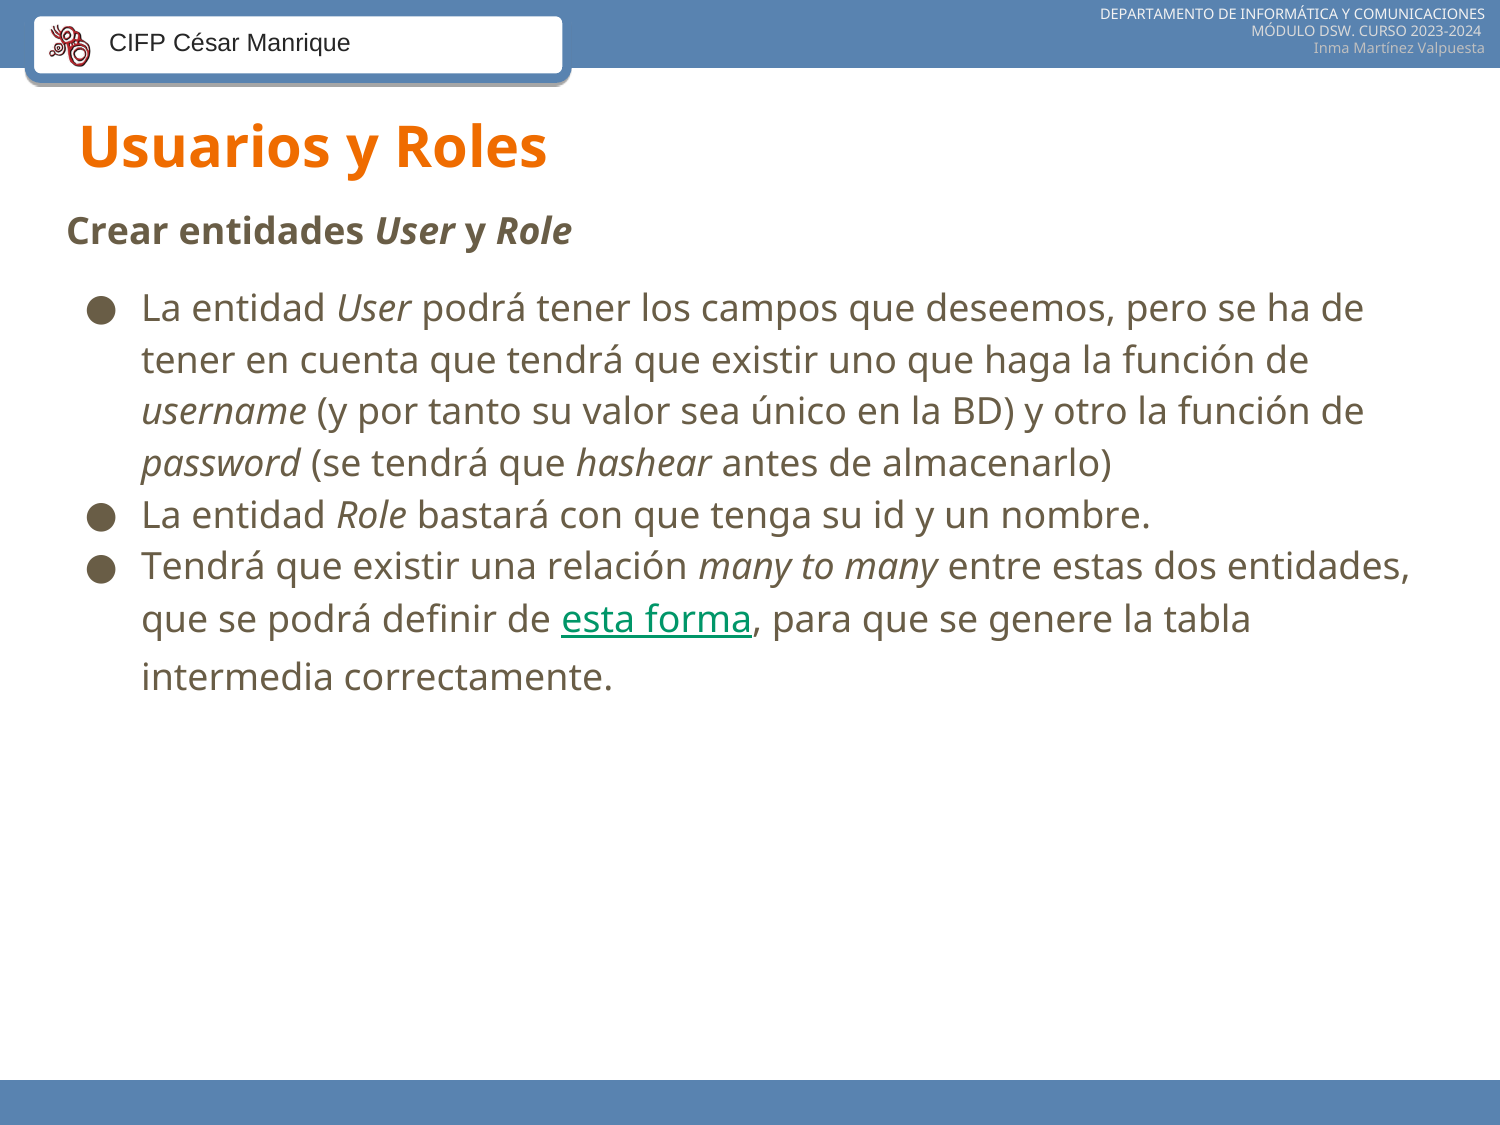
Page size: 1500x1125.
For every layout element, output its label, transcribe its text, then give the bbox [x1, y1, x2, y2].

title Usuarios y Roles [63, 94, 1430, 194]
list Crear entidades User y Role La entidad User podrá tener los campos que deseemos, pero se ha de tener en cuenta que tendrá que existir uno que haga la función de username (y por tanto su valor sea único en la BD) y otro la función de password (se tendrá que hashear antes de almacenarlo) La entidad Role bastará con que tenga su id y un nombre. Tendrá que existir una relación many to many entre estas dos entidades, que se podrá definir de esta forma, para que se genere la tabla intermedia correctamente. [51, 185, 1449, 1101]
picture [47, 23, 93, 67]
